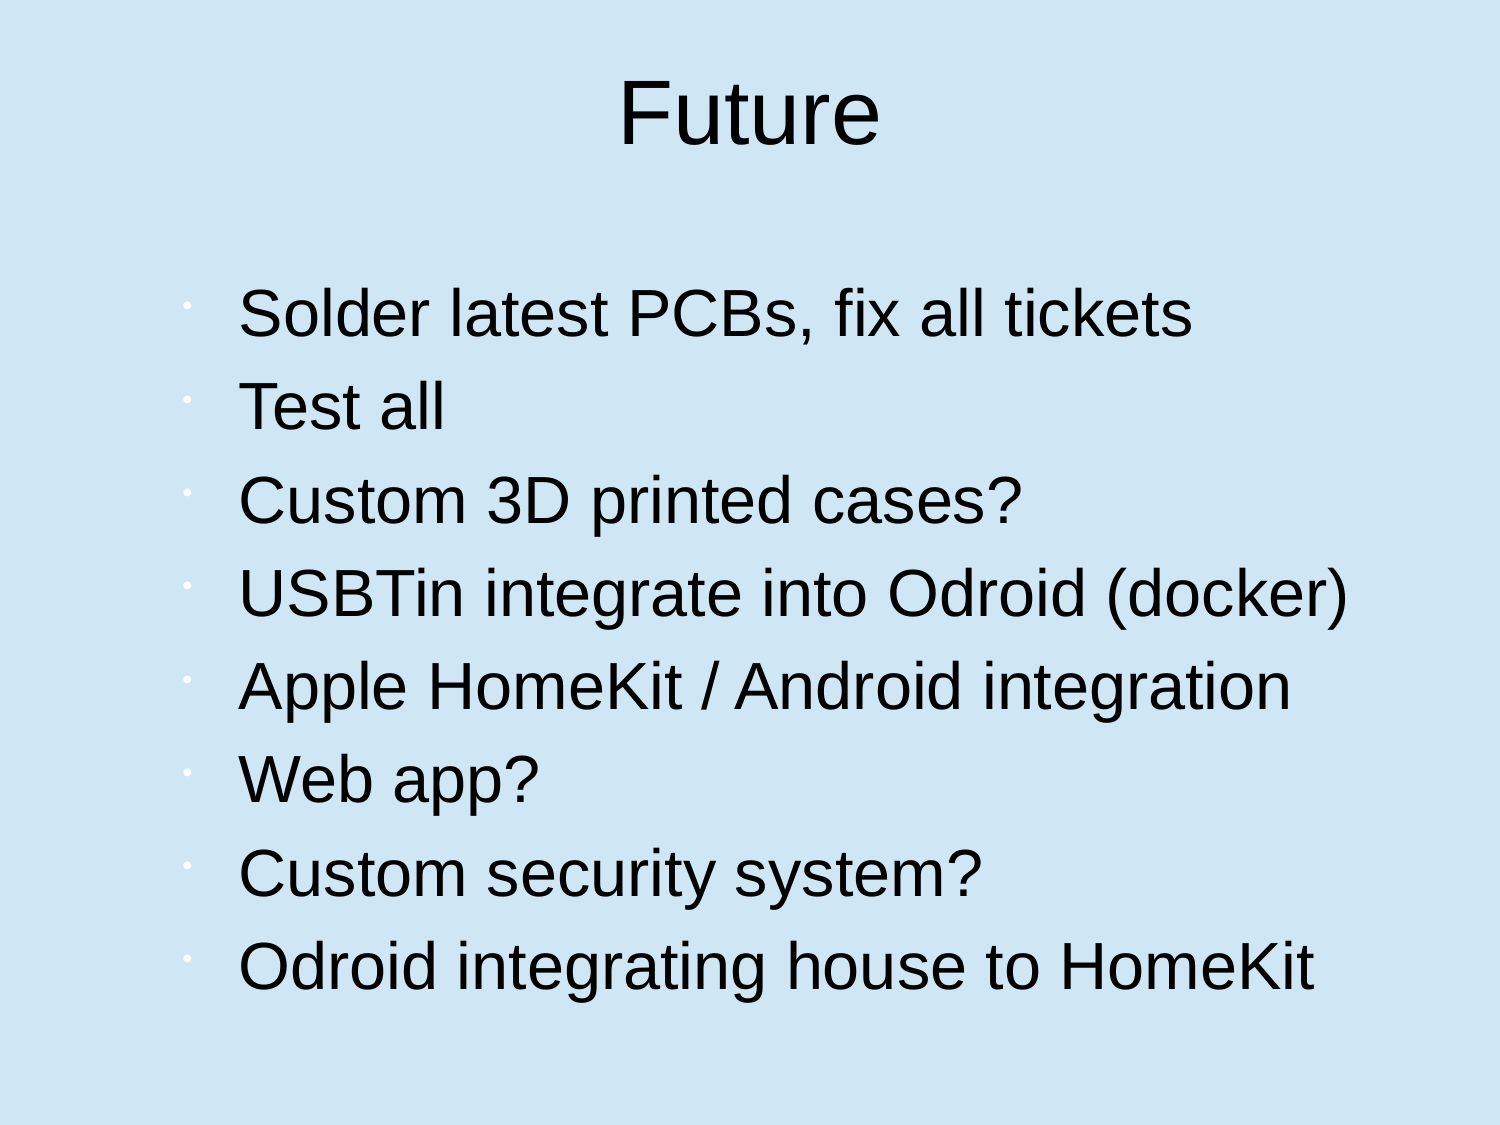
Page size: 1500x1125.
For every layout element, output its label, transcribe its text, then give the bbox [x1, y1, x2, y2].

list Solder latest PCBs, fix all tickets Test all Custom 3D printed cases? USBTin integrate into Odroid (docker) Apple HomeKit / Android integration Web app? Custom security system? Odroid integrating house to HomeKit [167, 262, 1500, 1005]
title Future [75, 45, 1425, 233]
